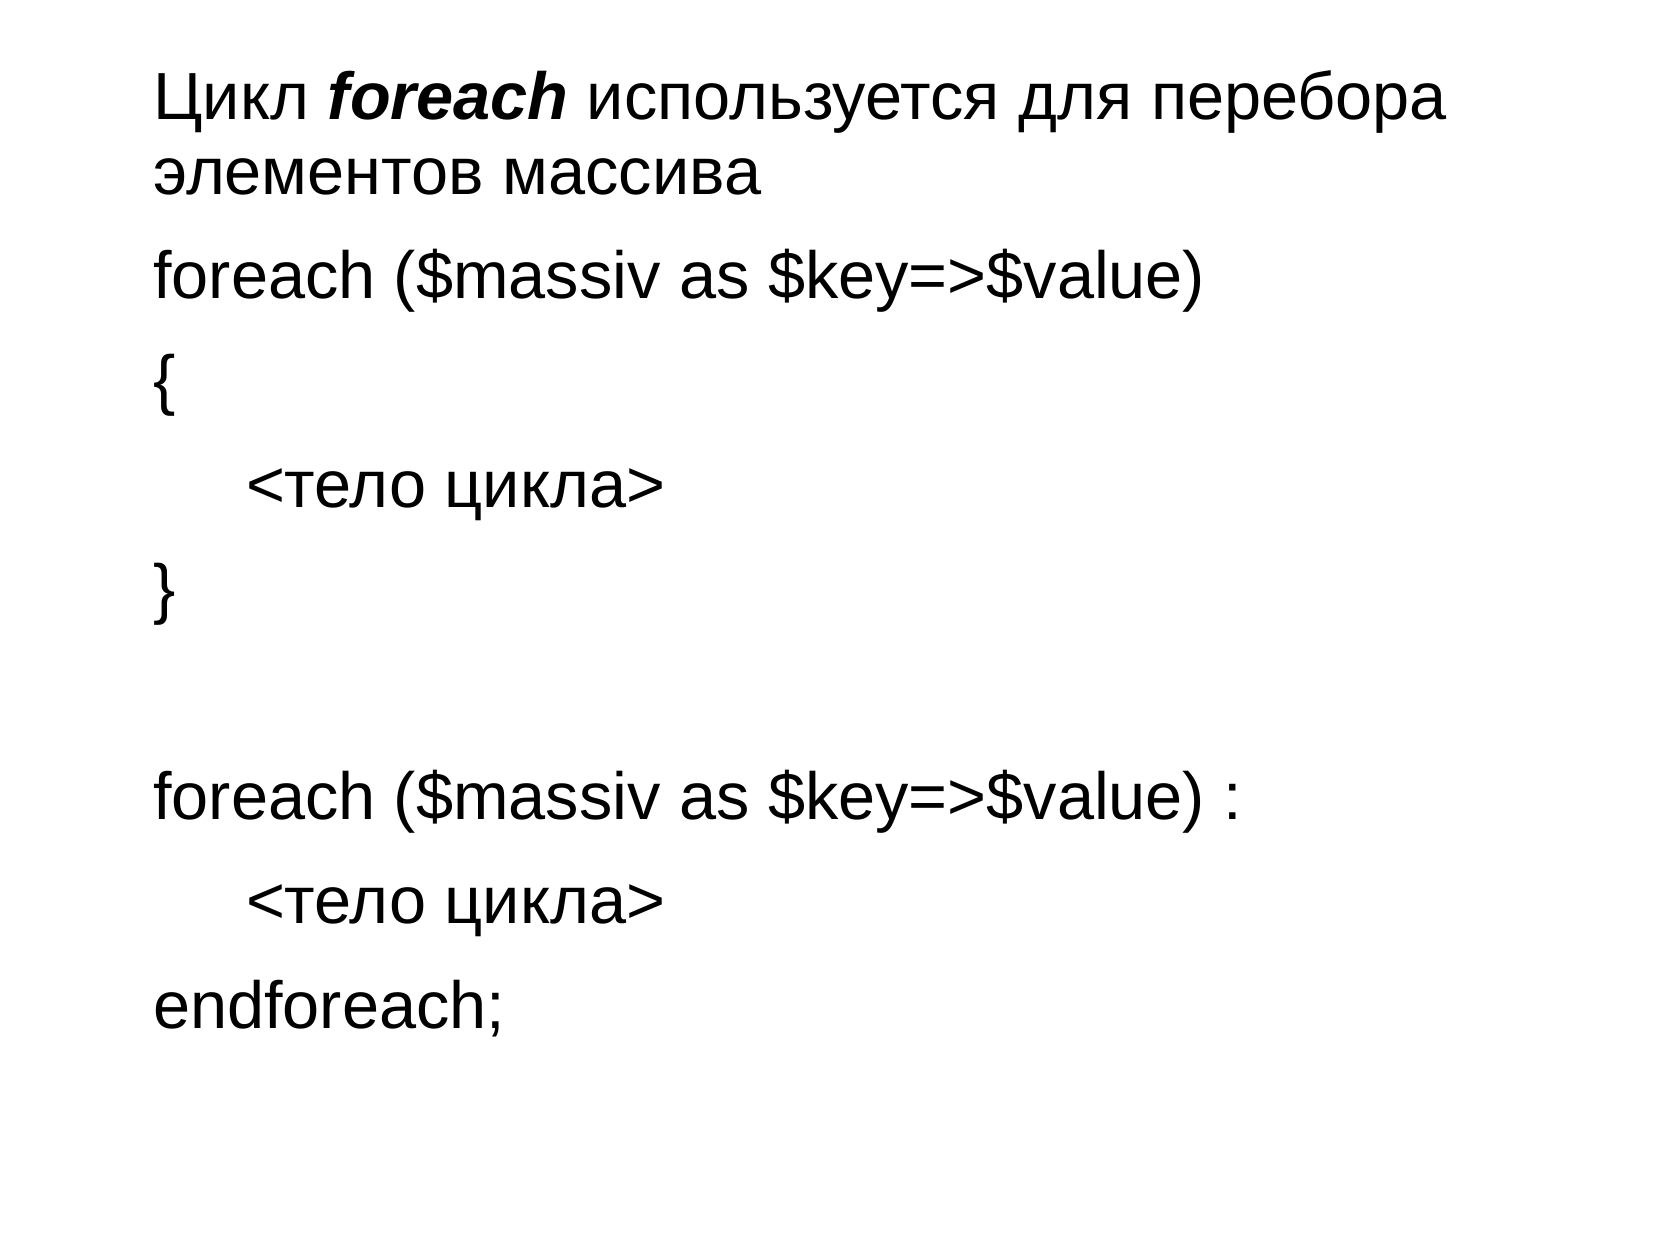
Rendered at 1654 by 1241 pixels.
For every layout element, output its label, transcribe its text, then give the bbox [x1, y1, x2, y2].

list Цикл foreach используется для перебора элементов массива foreach ($massiv as $key=>$value) { <тело цикла> } foreach ($massiv as $key=>$value) : <тело цикла> endforeach; [82, 59, 1571, 1147]
